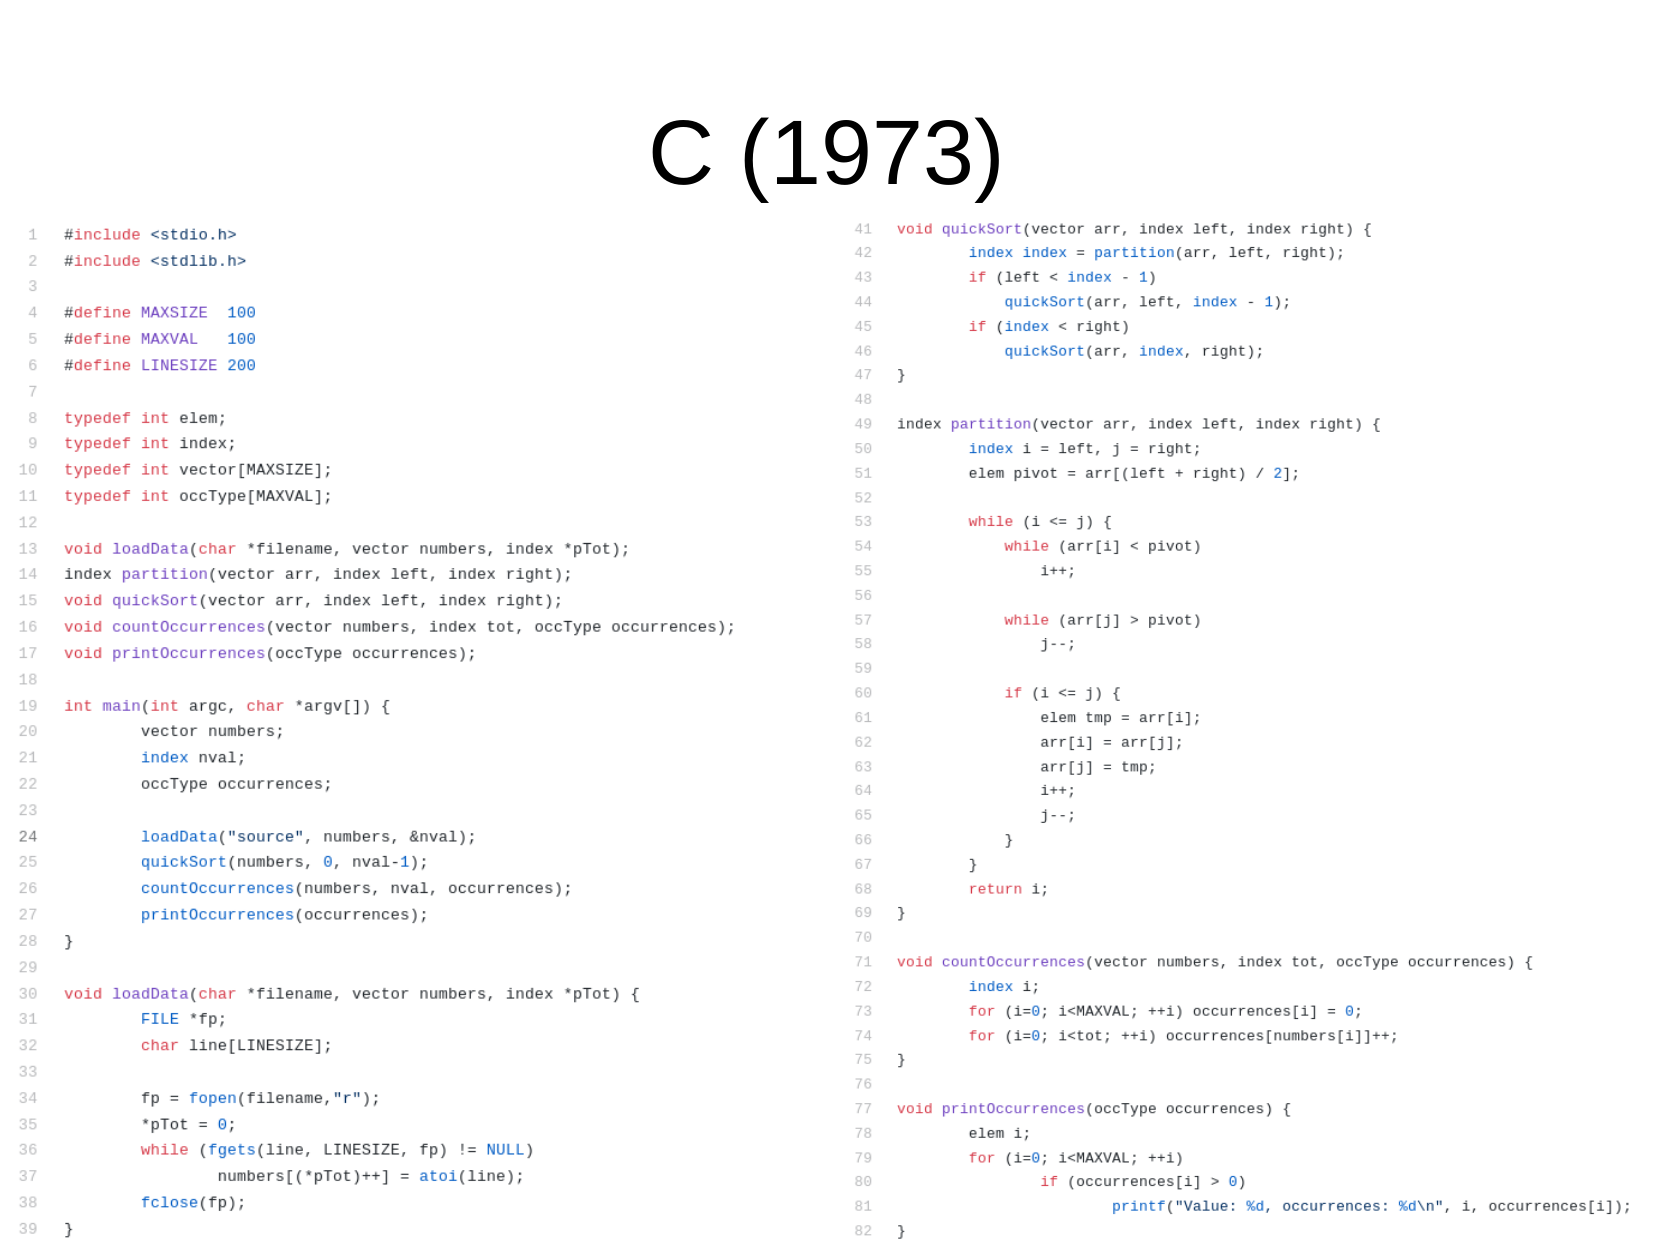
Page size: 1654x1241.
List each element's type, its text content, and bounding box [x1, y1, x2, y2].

title C (1973) [82, 49, 1571, 257]
picture [850, 219, 1632, 1241]
picture [15, 224, 735, 1241]
